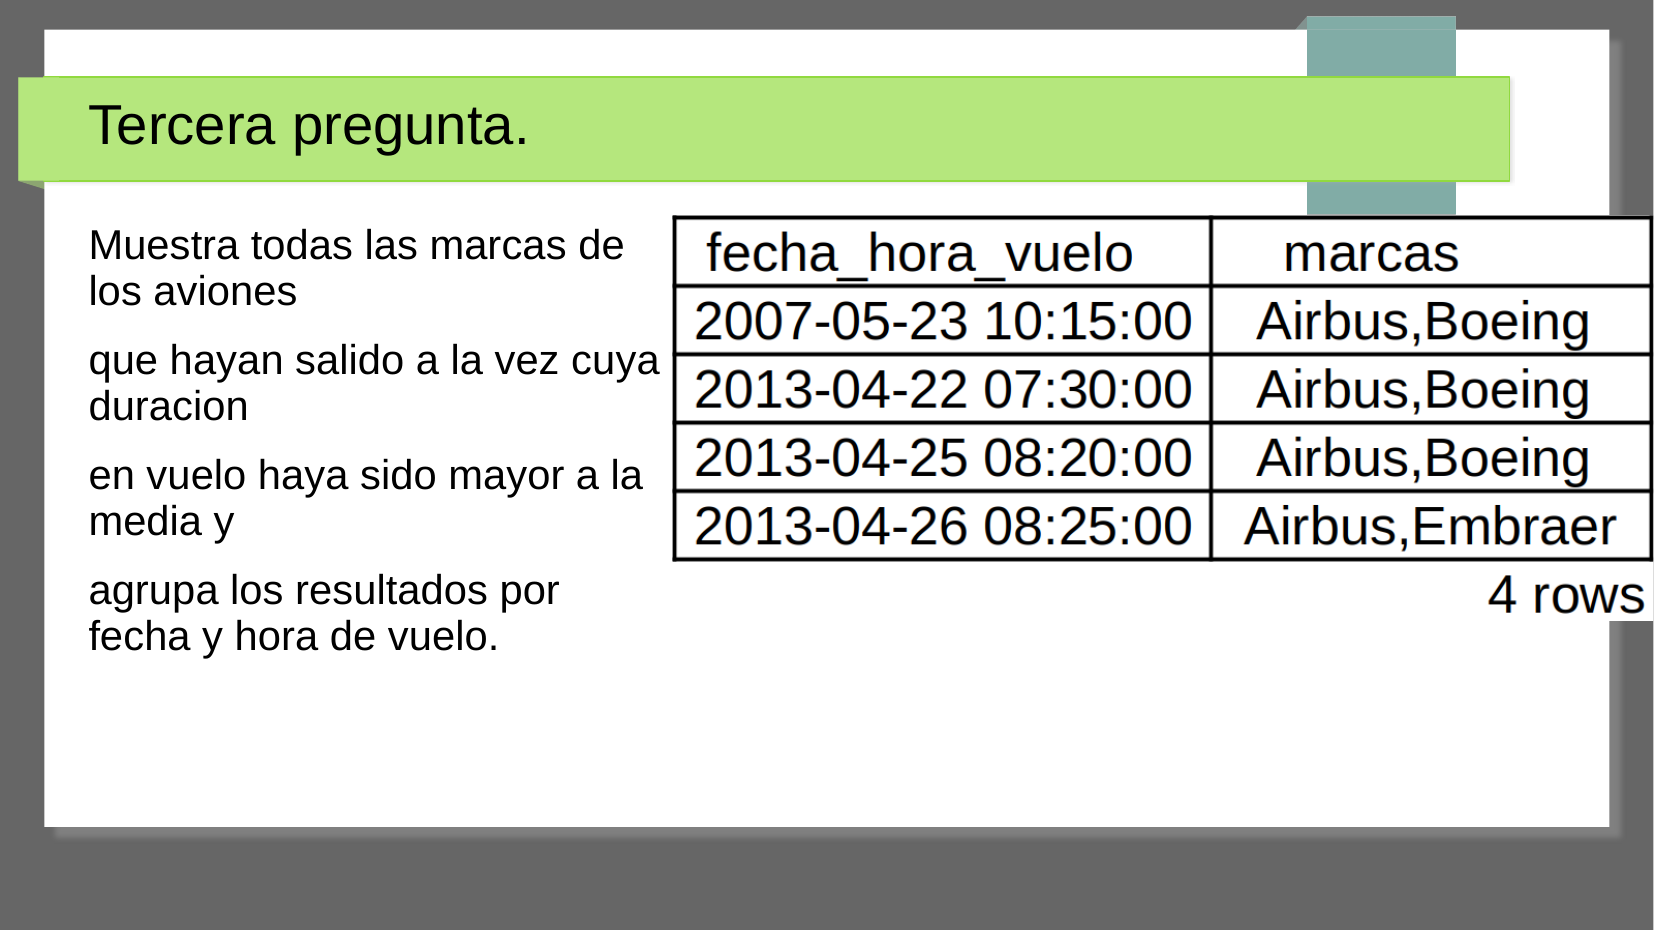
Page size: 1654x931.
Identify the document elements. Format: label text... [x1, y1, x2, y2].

picture [672, 215, 1654, 621]
title Tercera pregunta. [88, 73, 1506, 178]
list Muestra todas las marcas de los aviones que hayan salido a la vez cuya duracion en vuelo haya sido mayor a la media y agrupa los resultados por fecha y hora de vuelo. [88, 221, 673, 813]
